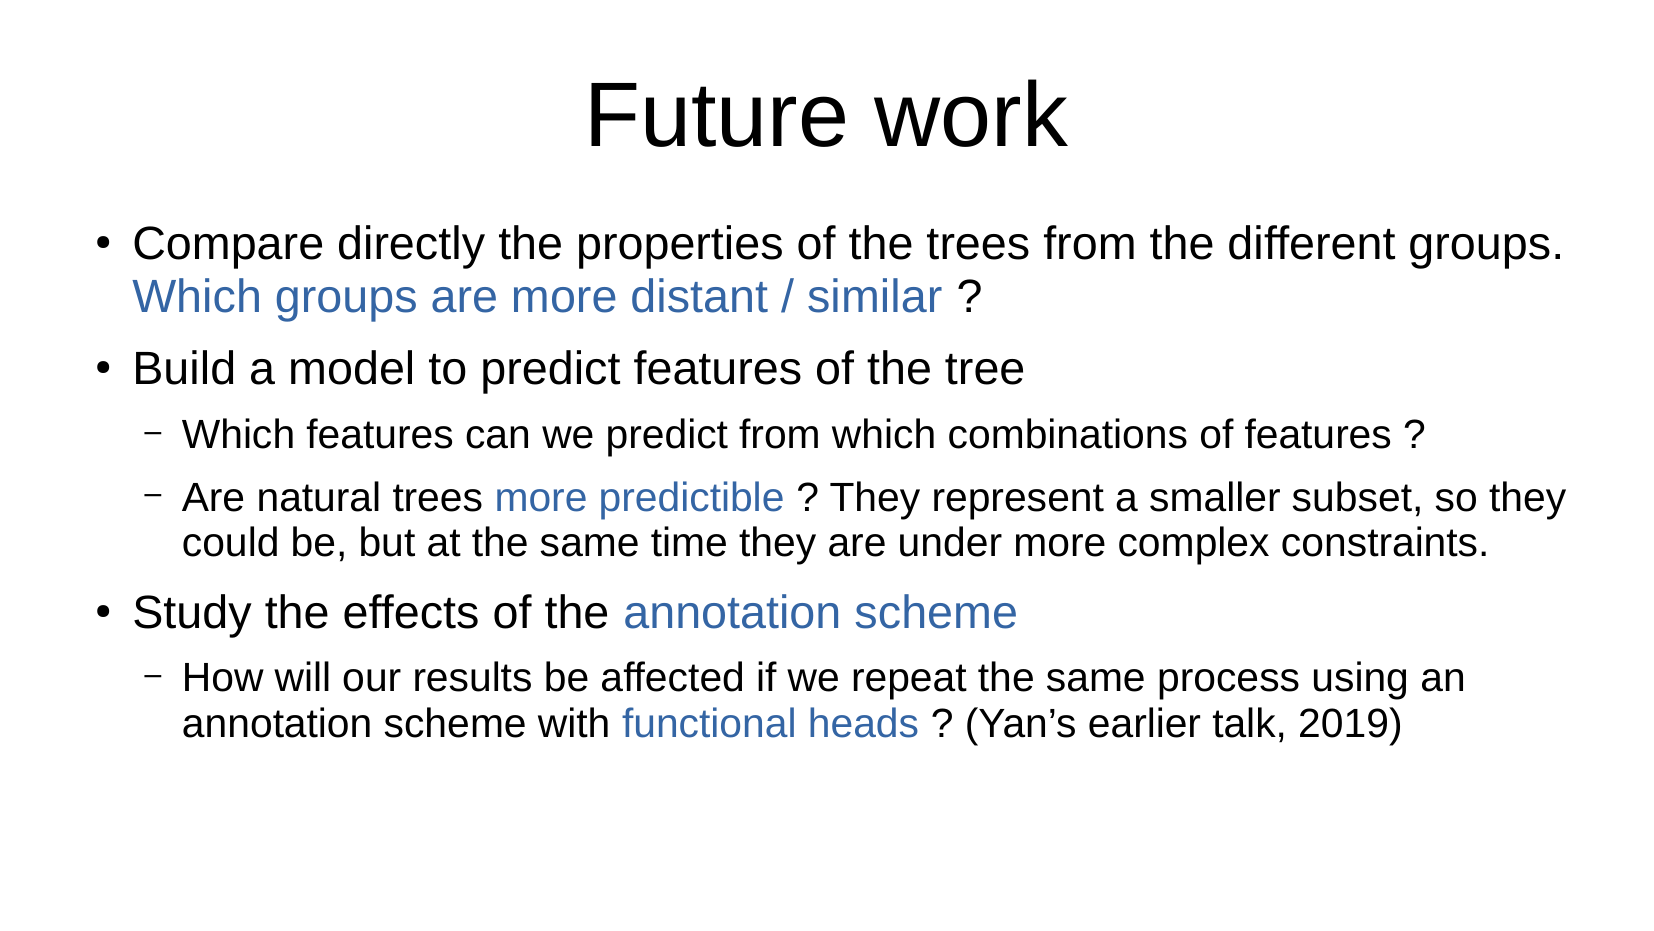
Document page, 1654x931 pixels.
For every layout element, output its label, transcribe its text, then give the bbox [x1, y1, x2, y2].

title Future work [82, 37, 1571, 193]
list Compare directly the properties of the trees from the different groups. Which groups are more distant / similar ? Build a model to predict features of the tree Which features can we predict from which combinations of features ? Are natural trees more predictible ? They represent a smaller subset, so they could be, but at the same time they are under more complex constraints. Study the effects of the annotation scheme How will our results be affected if we repeat the same process using an annotation scheme with functional heads ? (Yan’s earlier talk, 2019) [82, 217, 1571, 758]
